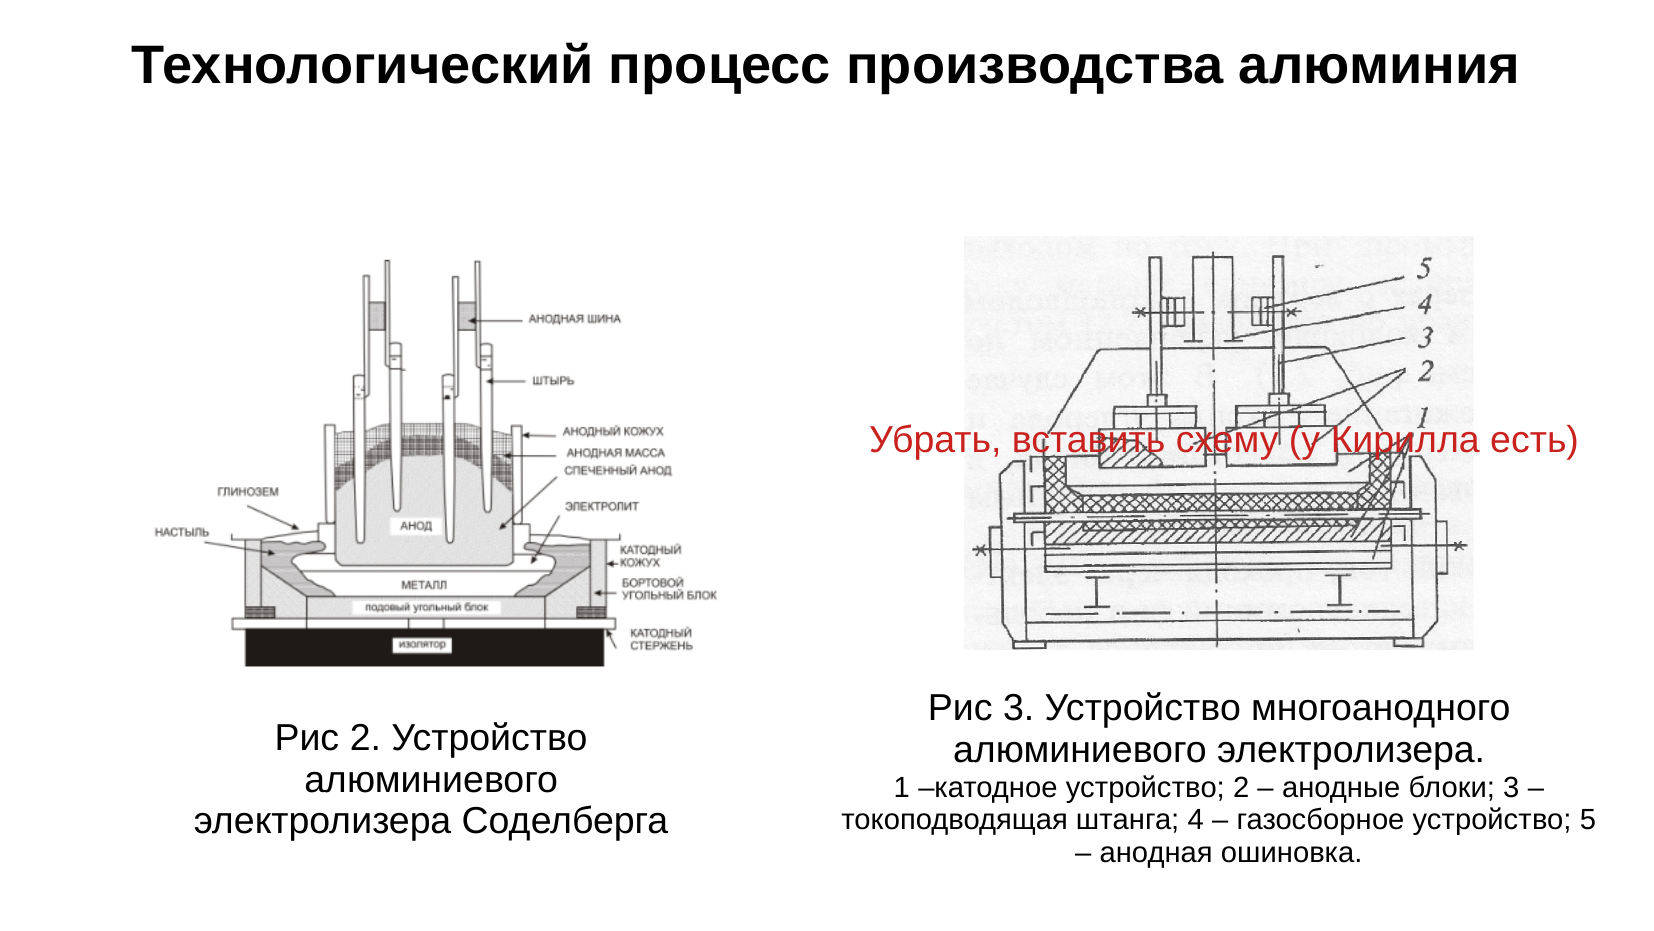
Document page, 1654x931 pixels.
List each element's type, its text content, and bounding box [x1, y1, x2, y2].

text_box Рис 3. Устройство многоанодного алюминиевого электролизера. 1 –катодное устройство; 2 – анодные блоки; 3 – токоподводящая штанга; 4 – газосборное устройство; 5 – анодная ошиновка. [826, 679, 1625, 931]
picture [964, 468, 1477, 650]
picture [964, 236, 1477, 411]
title Технологический процесс производства алюминия [82, 12, 1571, 119]
picture [147, 236, 741, 680]
text_box Убрать, вставить схему (у Кирилла есть) [854, 411, 1595, 468]
text_box Рис 2. Устройство алюминиевого электролизера Соделберга [178, 708, 711, 850]
